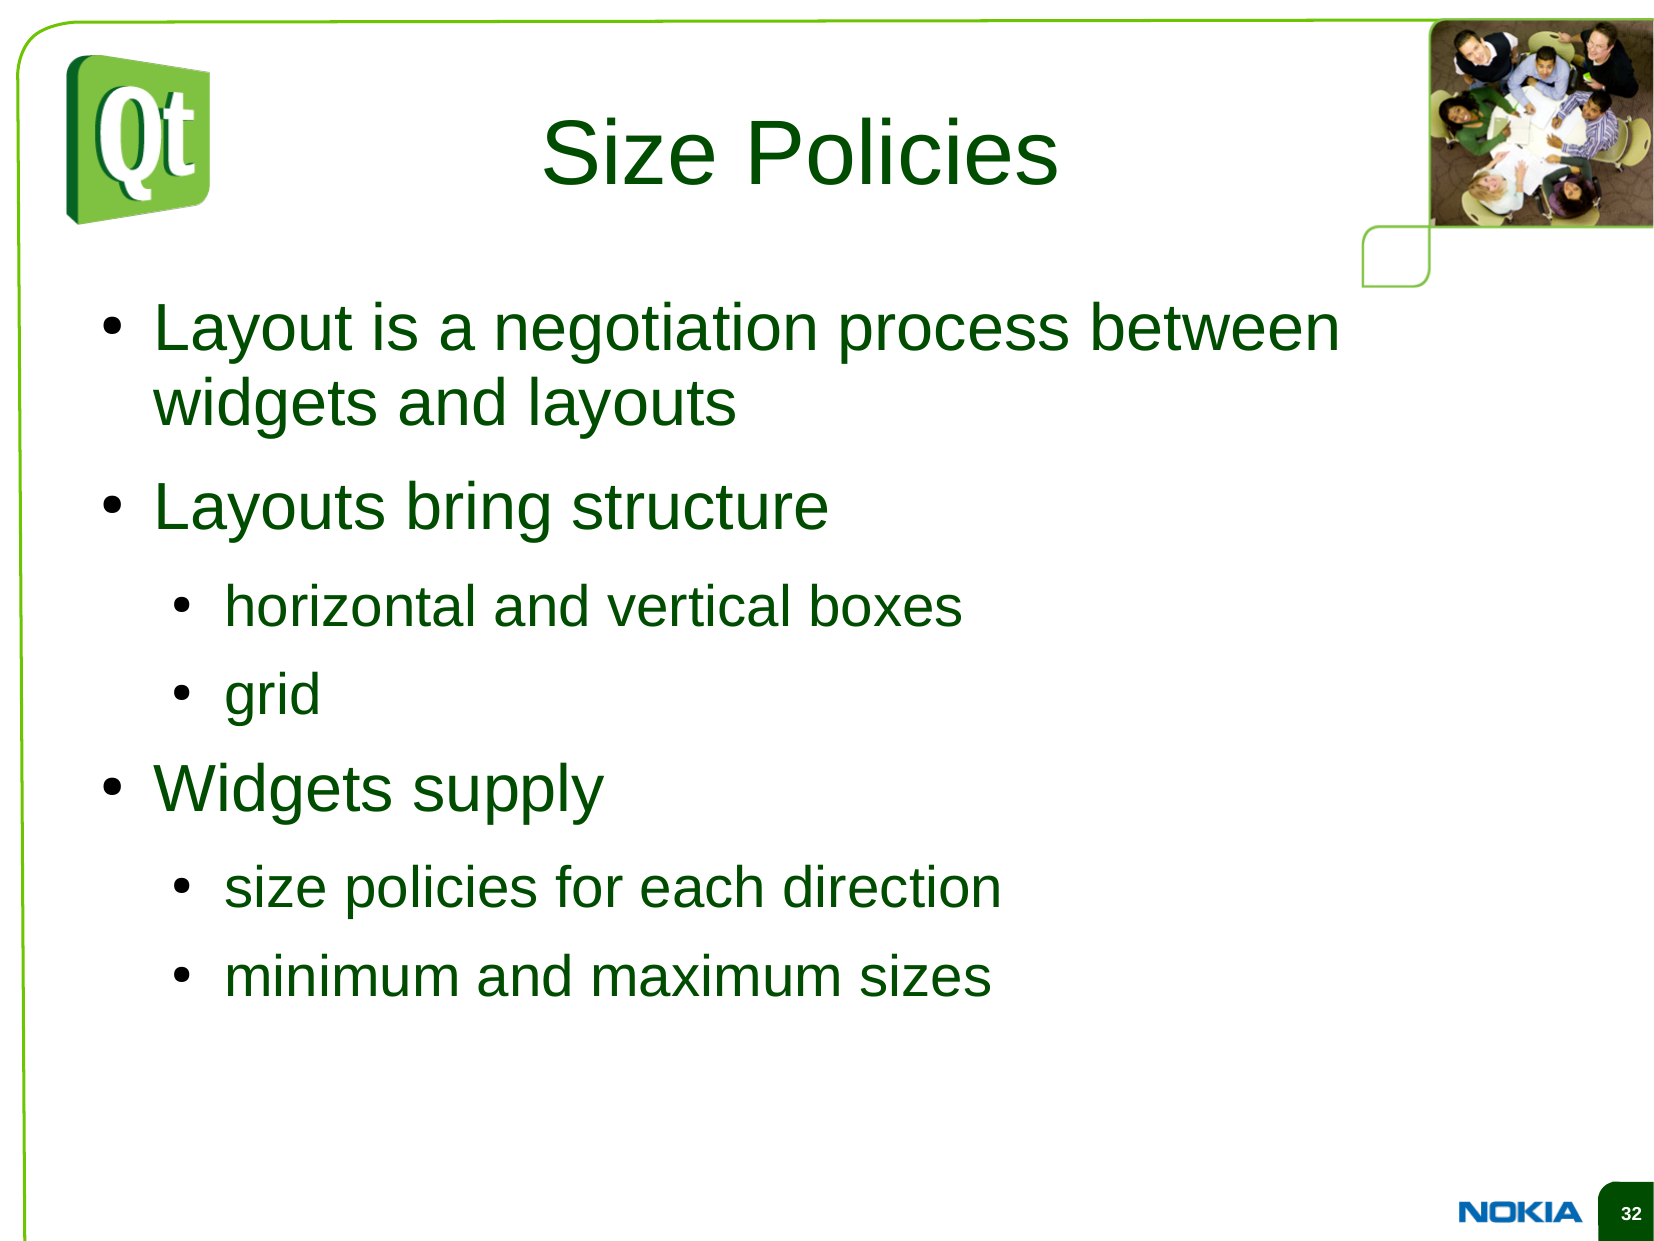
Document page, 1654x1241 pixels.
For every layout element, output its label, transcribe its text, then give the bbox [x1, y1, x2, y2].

list Layout is a negotiation process between widgets and layouts Layouts bring structure horizontal and vertical boxes grid Widgets supply size policies for each direction minimum and maximum sizes [82, 290, 1571, 1094]
picture [1459, 1201, 1583, 1223]
title Size Policies [263, 49, 1338, 257]
picture [1338, 7, 1654, 308]
picture [66, 55, 210, 225]
